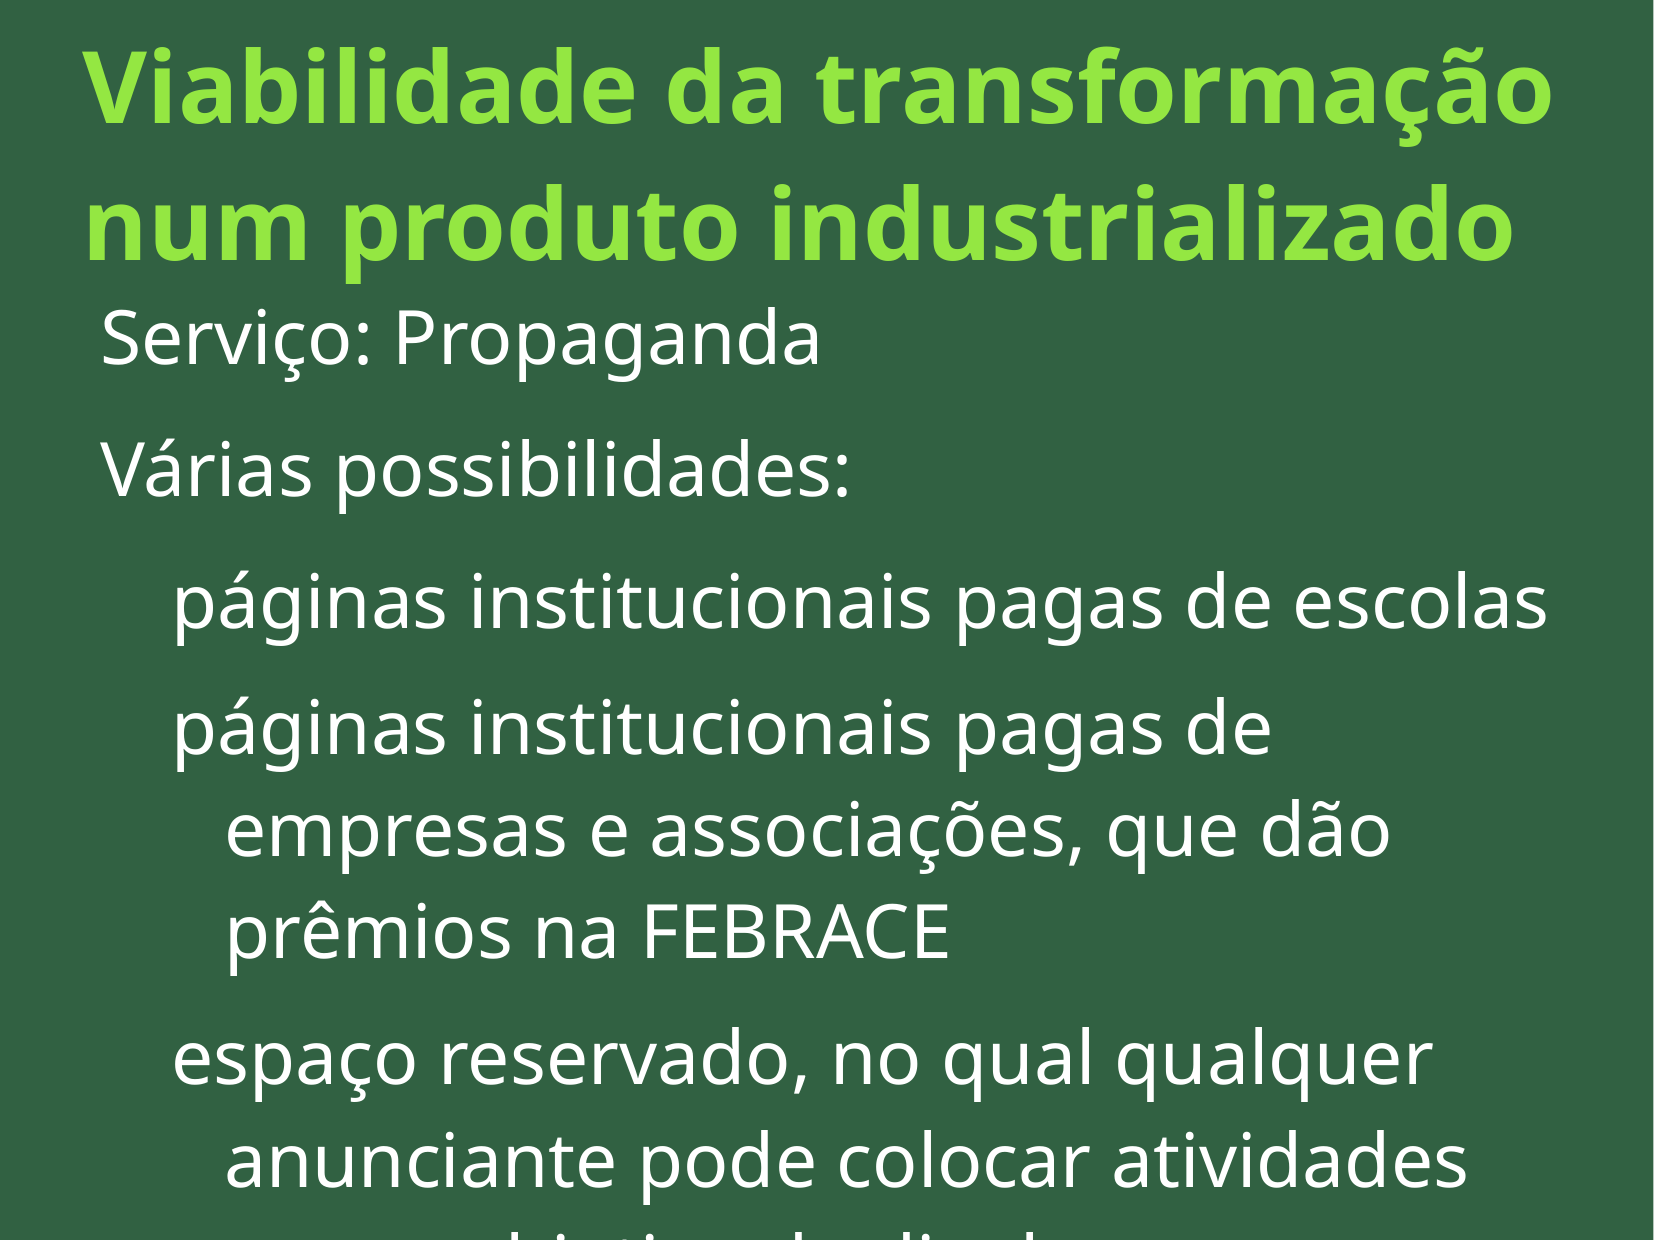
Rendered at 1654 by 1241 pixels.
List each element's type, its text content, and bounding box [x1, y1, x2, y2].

list Serviço: Propaganda Várias possibilidades: páginas institucionais pagas de escolas páginas institucionais pagas de empresas e associações, que dão prêmios na FEBRACE espaço reservado, no qual qualquer anunciante pode colocar atividades com o objetivo de divulgar sua marca (usado comumente em mundos virtuais) [82, 284, 1571, 1174]
title Viabilidade da transformação num produto industrializado [82, 36, 1571, 269]
